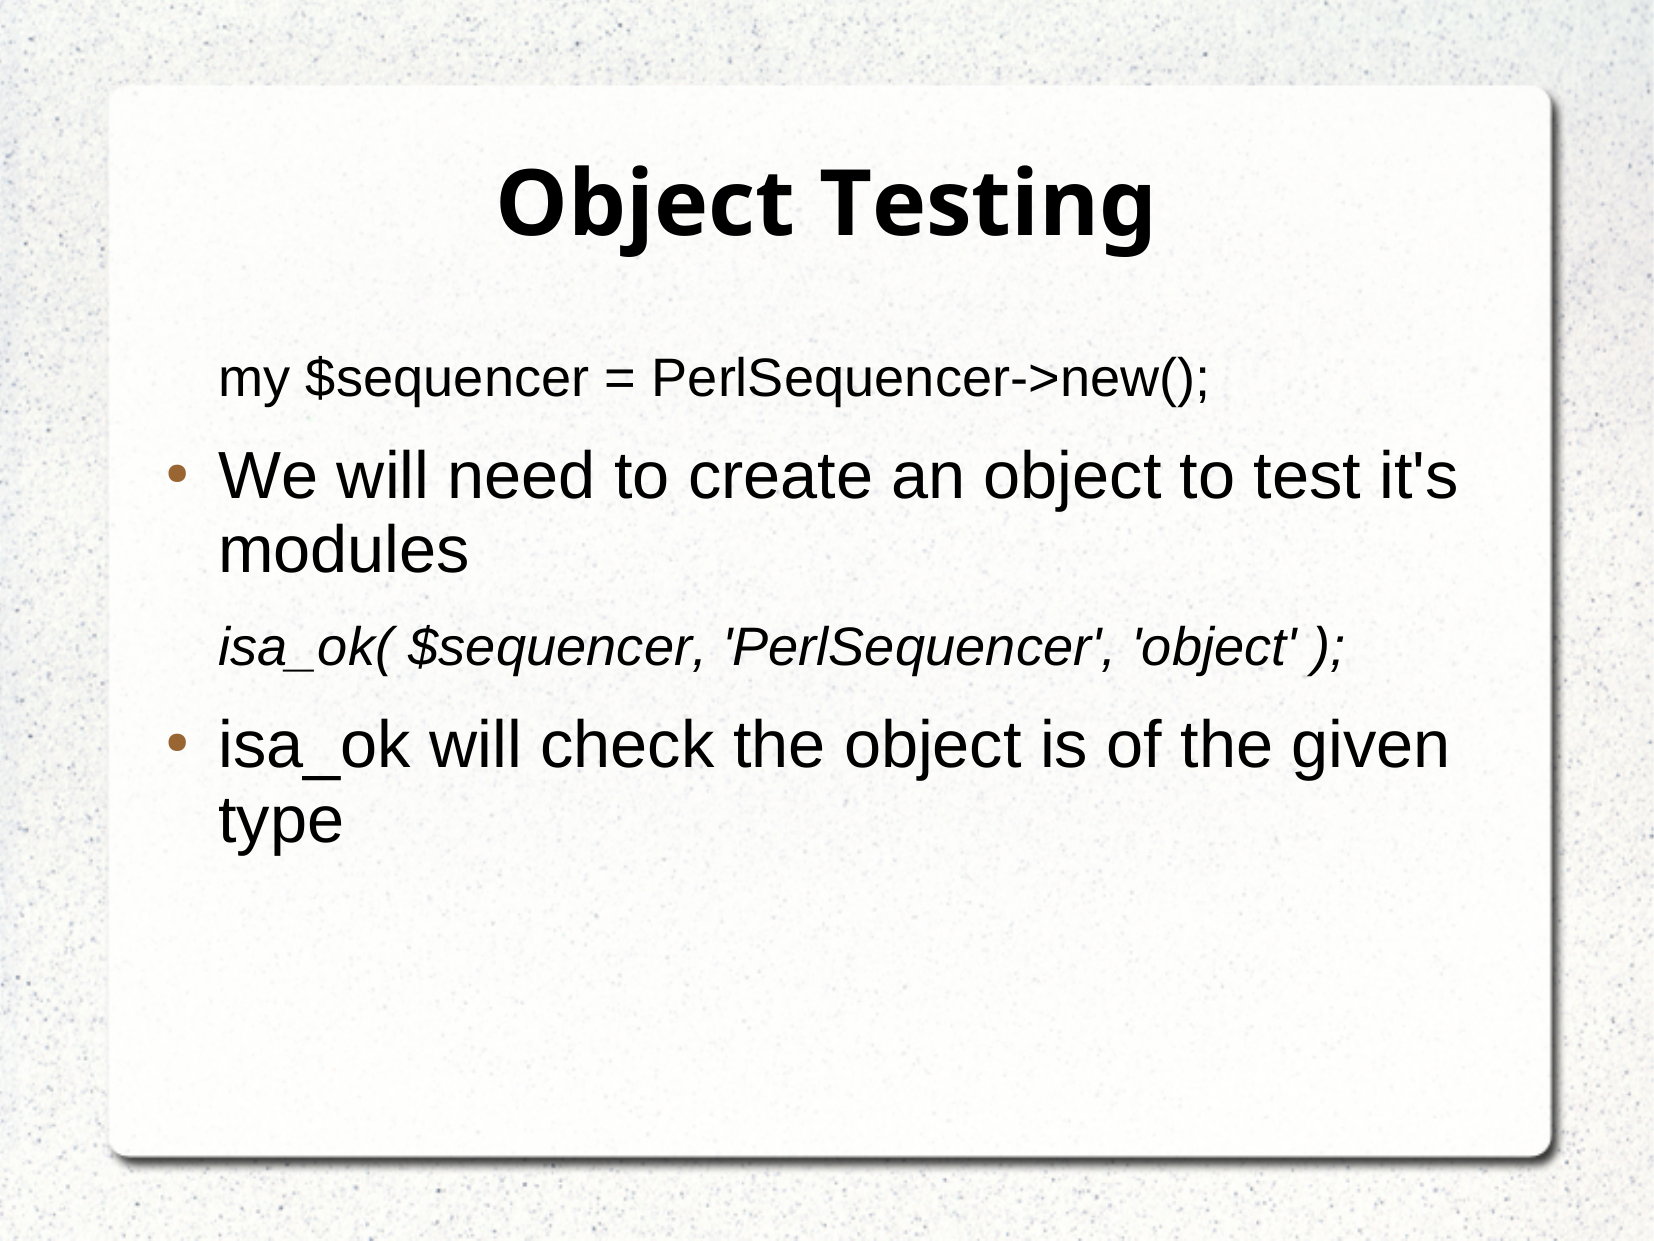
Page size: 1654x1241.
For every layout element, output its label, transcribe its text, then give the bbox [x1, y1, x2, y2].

picture [0, 0, 1654, 1241]
title Object Testing [118, 96, 1536, 304]
list my $sequencer = PerlSequencer->new(); We will need to create an object to test it's modules isa_ok( $sequencer, 'PerlSequencer', 'object' ); isa_ok will check the object is of the given type [147, 347, 1506, 983]
